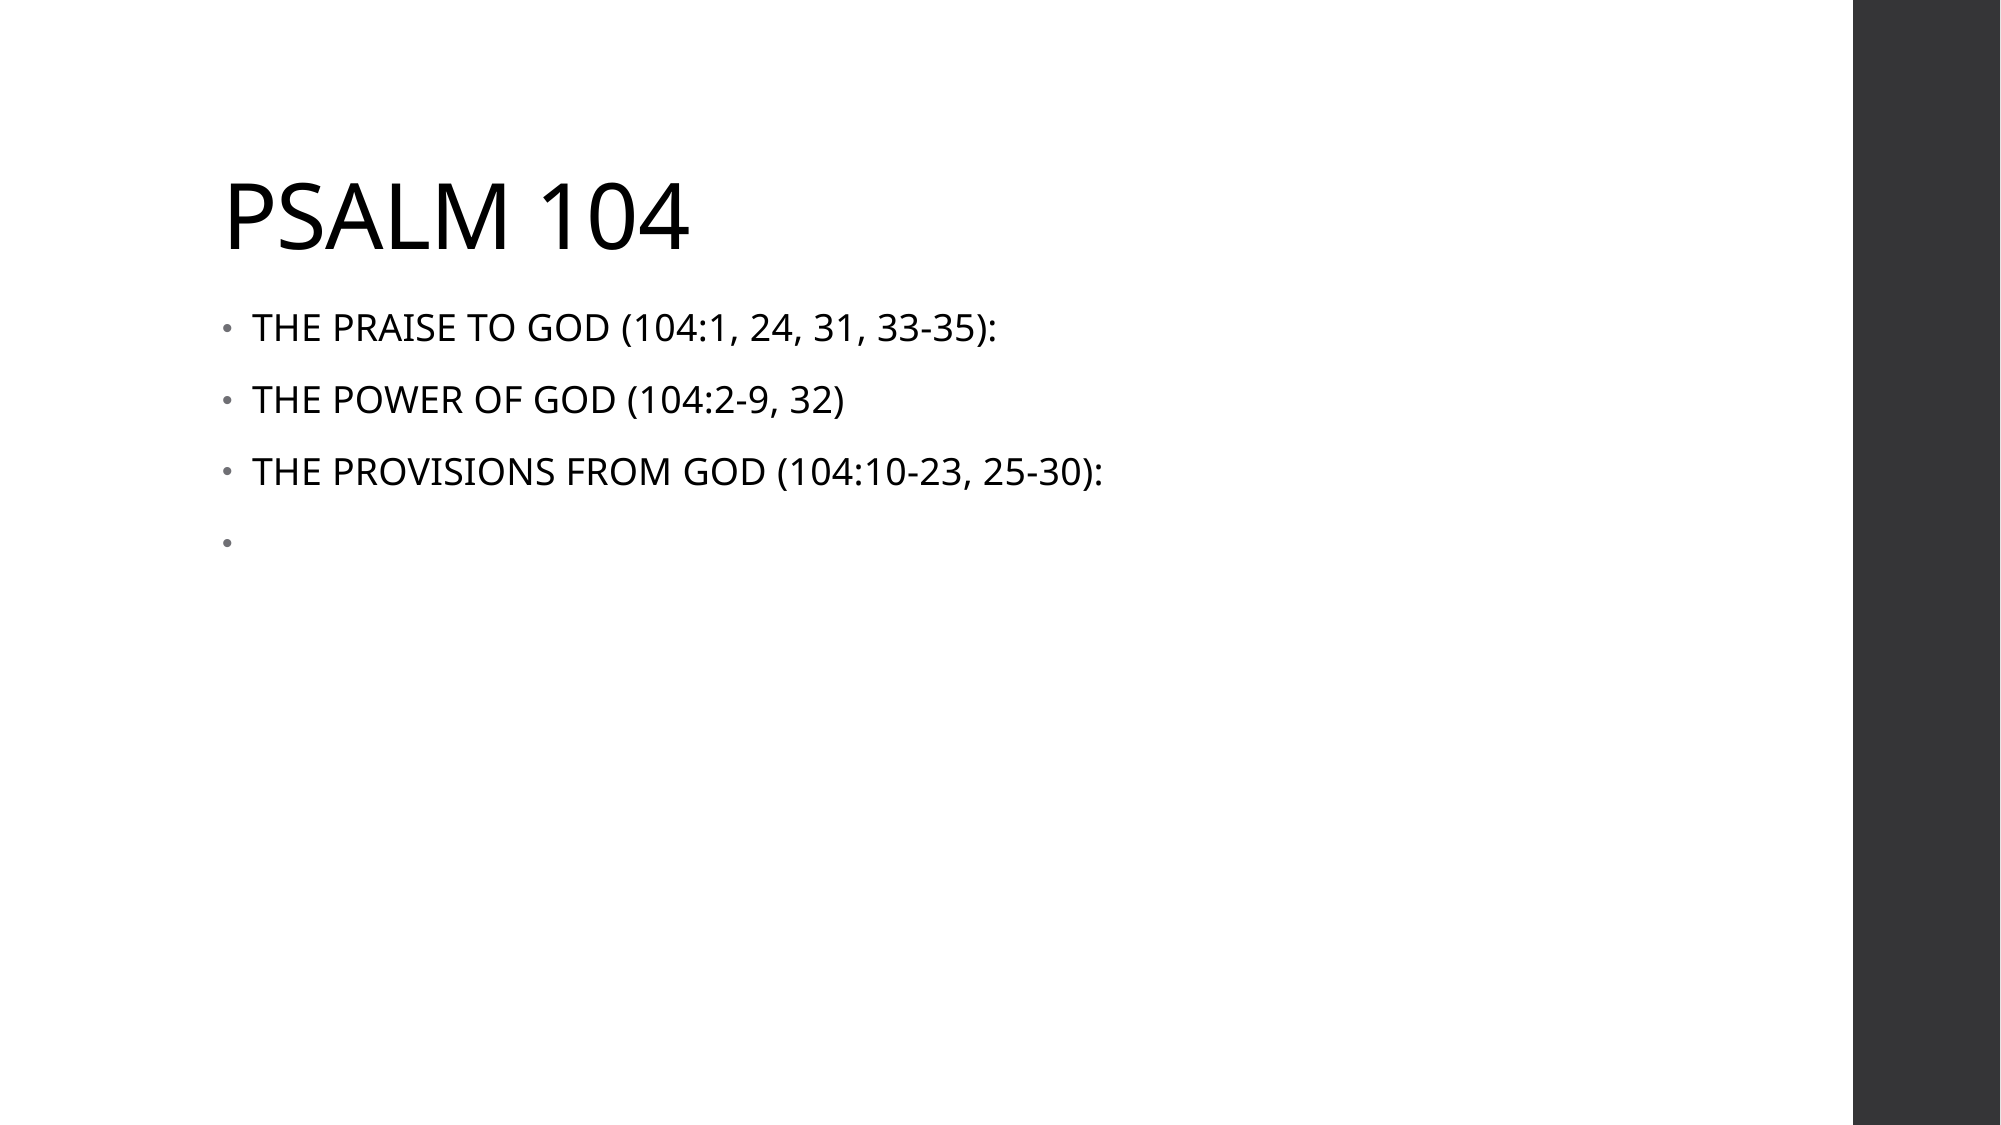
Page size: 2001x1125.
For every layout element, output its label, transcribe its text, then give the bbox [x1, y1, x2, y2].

list THE PRAISE TO GOD (104:1, 24, 31, 33-35): THE POWER OF GOD (104:2-9, 32) THE PROVISIONS FROM GOD (104:10-23, 25-30): [206, 299, 1617, 1014]
title PSALM 104 [206, 60, 1797, 278]
